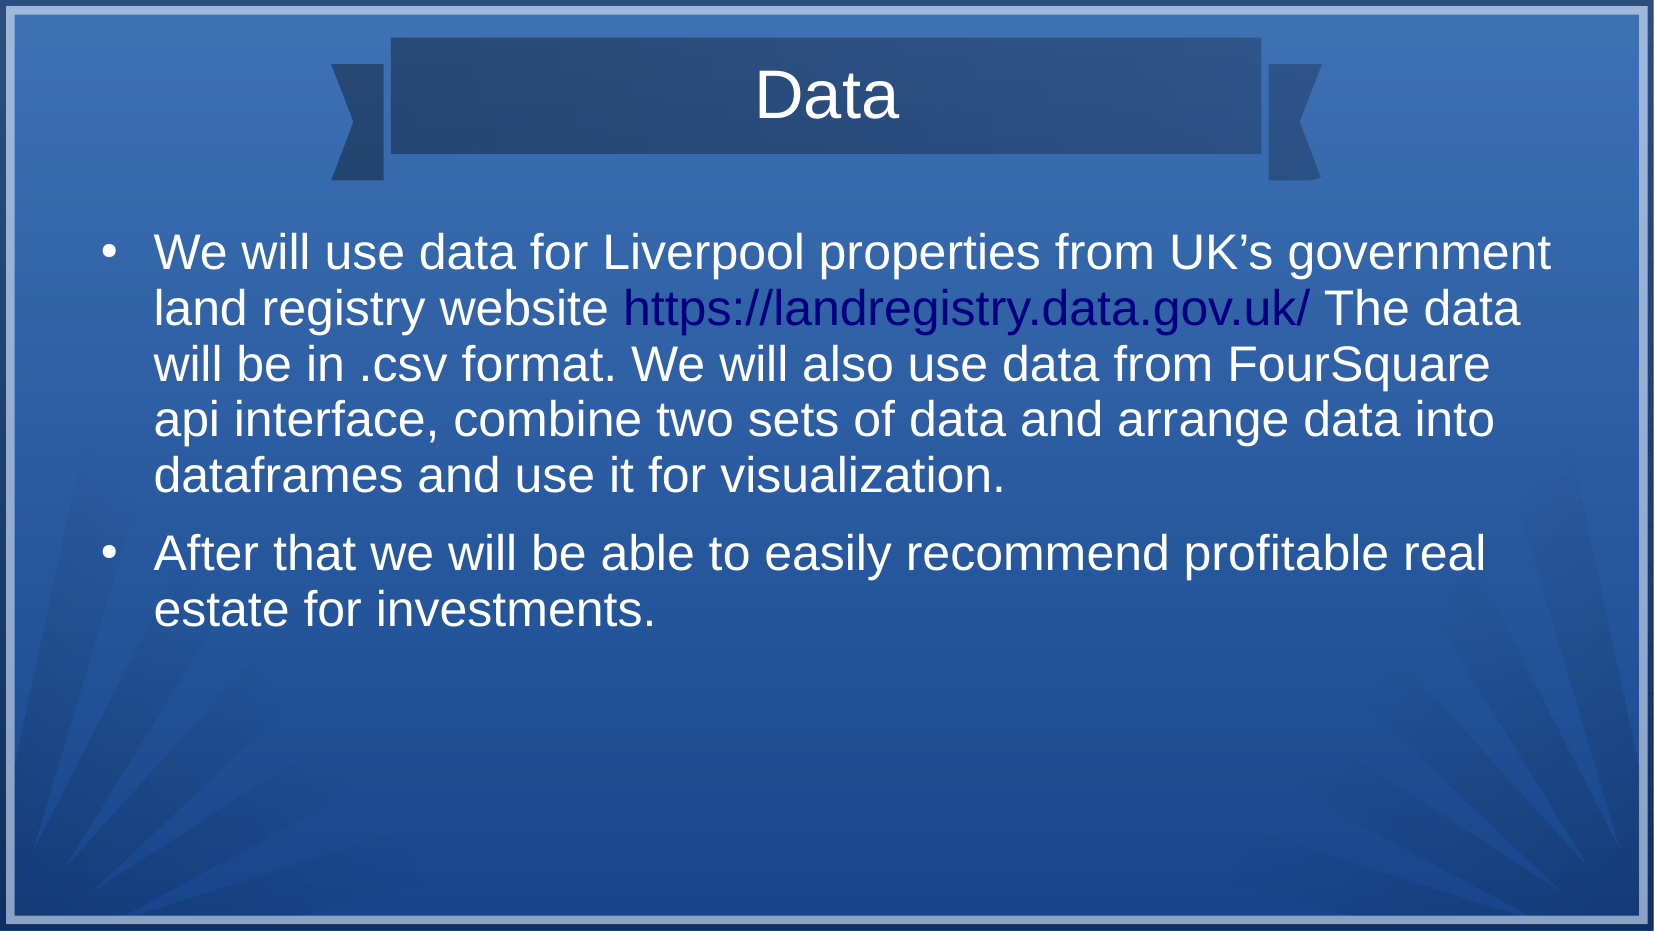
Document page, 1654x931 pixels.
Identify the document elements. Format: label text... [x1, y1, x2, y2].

title Data [389, 35, 1264, 154]
list We will use data for Liverpool properties from UK’s government land registry website https://landregistry.data.gov.uk/ The data will be in .csv format. We will also use data from FourSquare api interface, combine two sets of data and arrange data into dataframes and use it for visualization. After that we will be able to easily recommend profitable real estate for investments. [82, 224, 1571, 848]
